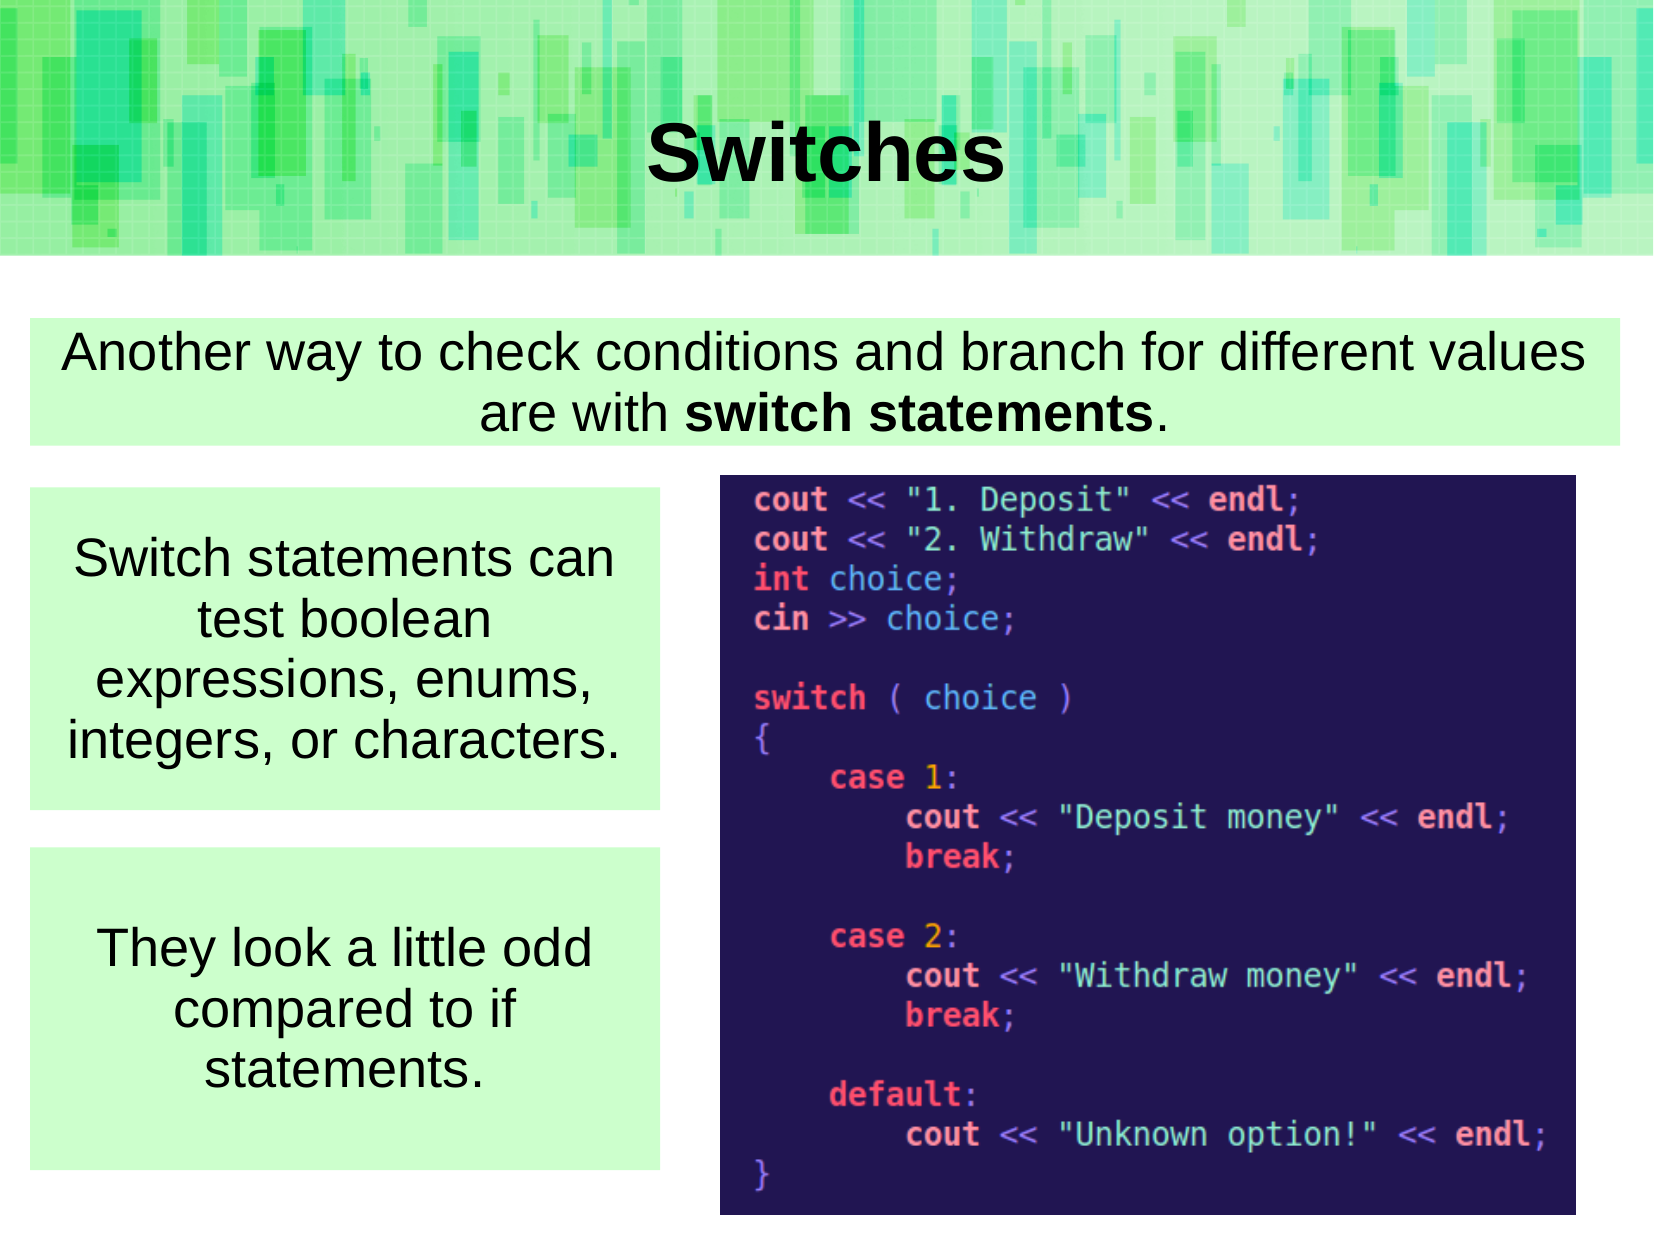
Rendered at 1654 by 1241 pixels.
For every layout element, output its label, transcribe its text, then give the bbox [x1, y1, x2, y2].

text_box Switch statements can test boolean expressions, enums, integers, or characters. [30, 487, 661, 811]
text_box They look a little odd compared to if statements. [30, 847, 661, 1171]
text_box Another way to check conditions and branch for different values are with switch statements. [30, 318, 1621, 446]
picture [0, 0, 1654, 1241]
title Switches [82, 49, 1571, 257]
